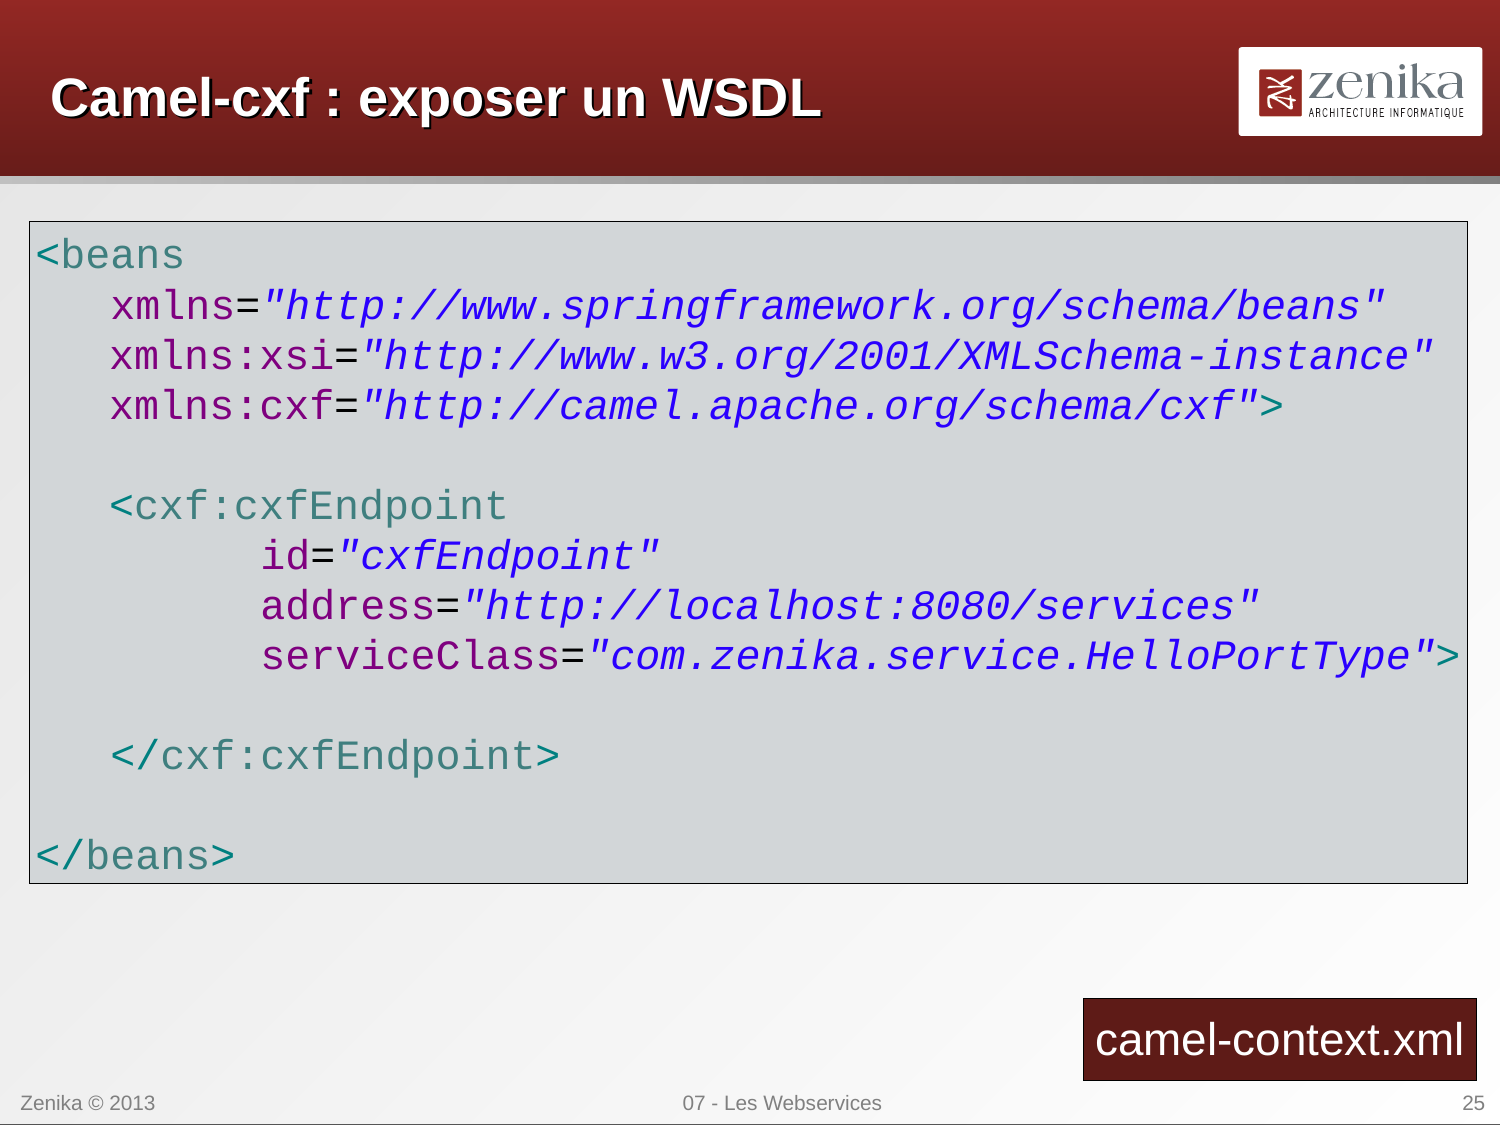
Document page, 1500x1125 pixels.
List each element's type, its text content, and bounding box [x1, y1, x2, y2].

text_box <beans xmlns="http://www.springframework.org/schema/beans" xmlns:xsi="http://www.w3.org/2001/XMLSchema-instance" xmlns:cxf="http://camel.apache.org/schema/cxf"> <cxf:cxfEndpoint id="cxfEndpoint" address="http://localhost:8080/services" serviceClass="com.zenika.service.HelloPortType"> </cxf:cxfEndpoint> </beans> [29, 221, 1468, 884]
text_box camel-context.xml [1083, 998, 1477, 1081]
picture [1257, 58, 1464, 125]
title Camel-cxf : exposer un WSDL [50, 22, 1206, 172]
